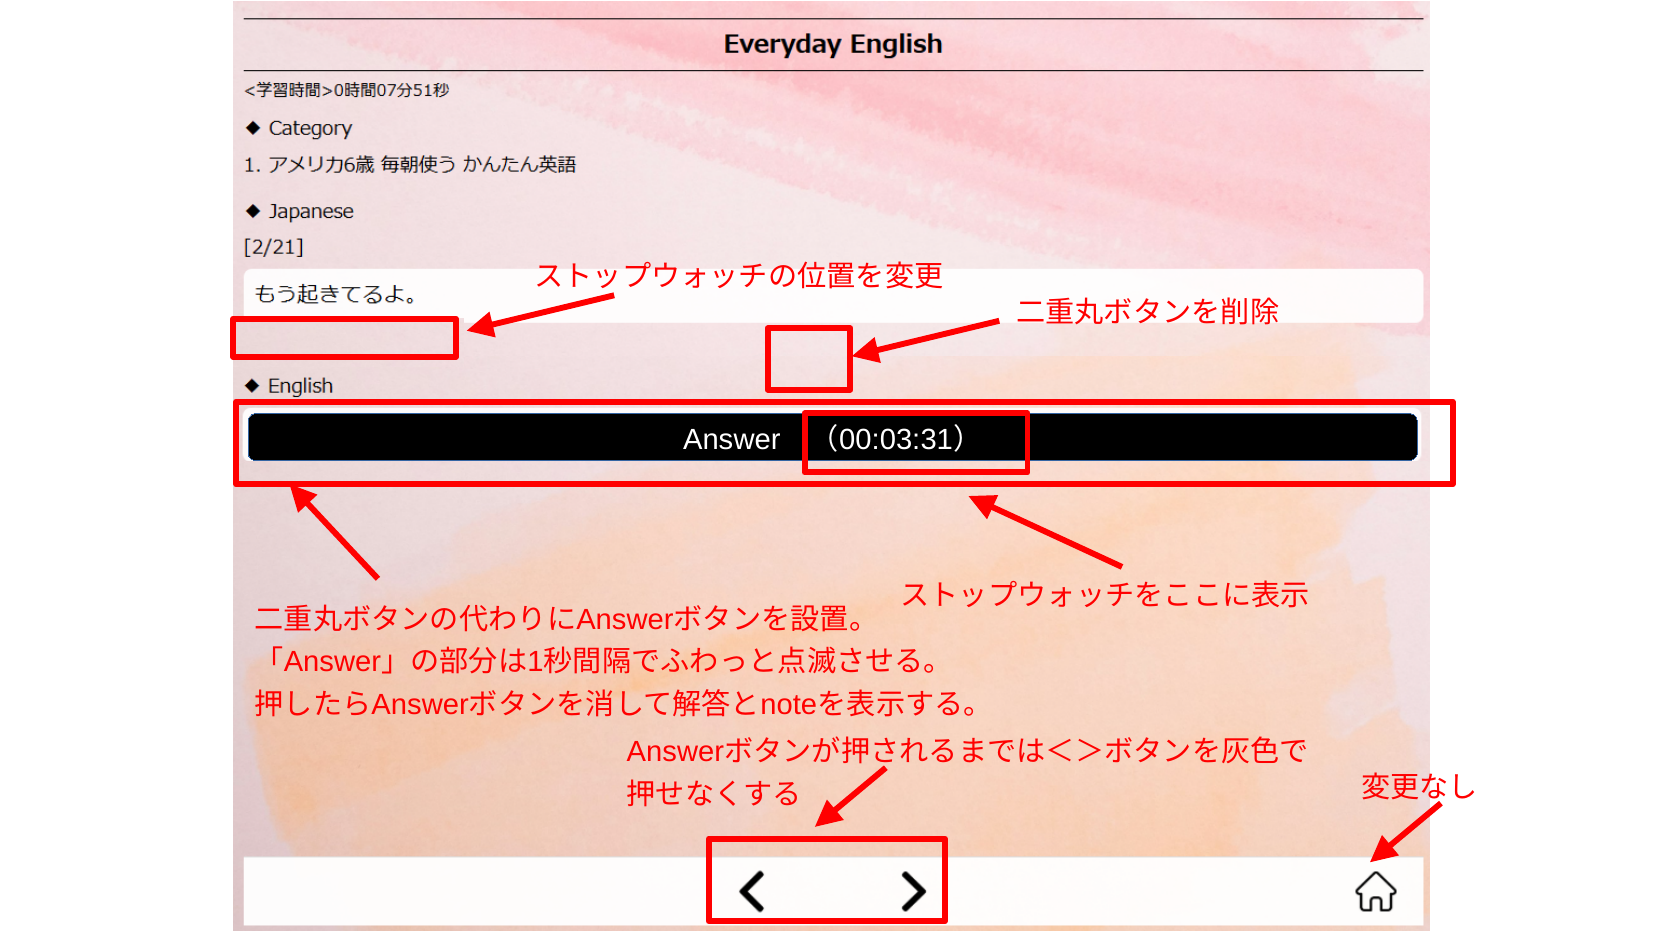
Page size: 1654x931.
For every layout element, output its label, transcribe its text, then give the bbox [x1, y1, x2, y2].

text_box 変更なし [1346, 755, 1583, 806]
picture [233, 487, 1430, 931]
picture [239, 405, 1430, 481]
picture [233, 1, 1430, 399]
text_box Answer （00:03:31） [248, 413, 802, 461]
text_box ストップウォッチの位置を変更 [519, 245, 1042, 296]
text_box Answer （00:03:31） [808, 416, 1025, 461]
text_box Answerボタンが押されるまでは＜＞ボタンを灰色で 押せなくする [611, 720, 1325, 806]
text_box ストップウォッチをここに表示 [885, 564, 1408, 615]
picture [236, 322, 453, 354]
text_box 二重丸ボタンの代わりにAnswerボタンを設置。 「Answer」の部分は1秒間隔でふわっと点滅させる。 押したらAnswerボタンを消して解答とnoteを表示する。 [239, 587, 1009, 710]
text_box Answer （00:03:31） [1030, 413, 1418, 461]
text_box 二重丸ボタンを削除 [1001, 280, 1524, 331]
